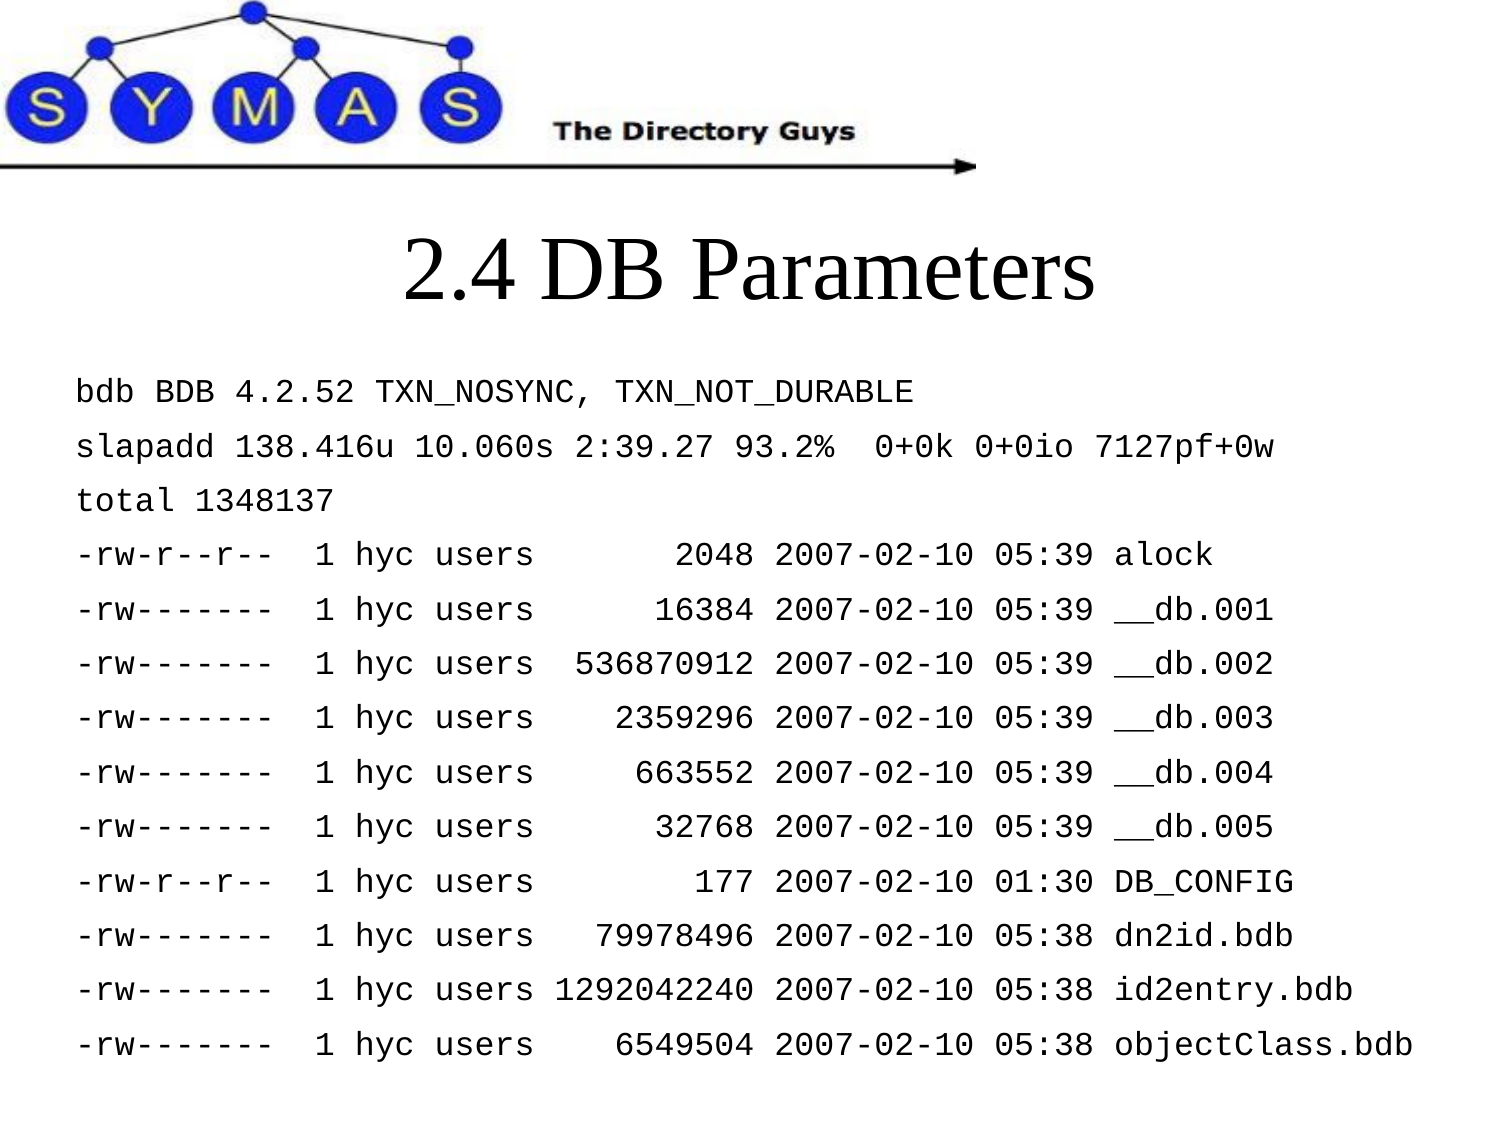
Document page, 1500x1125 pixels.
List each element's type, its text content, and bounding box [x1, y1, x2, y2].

picture [0, 0, 976, 188]
title 2.4 DB Parameters [112, 187, 1388, 351]
list bdb BDB 4.2.52 TXN_NOSYNC, TXN_NOT_DURABLE slapadd 138.416u 10.060s 2:39.27 93.2% 0+0k 0+0io 7127pf+0w total 1348137 -rw-r--r-- 1 hyc users 2048 2007-02-10 05:39 alock -rw------- 1 hyc users 16384 2007-02-10 05:39 __db.001 -rw------- 1 hyc users 536870912 2007-02-10 05:39 __db.002 -rw------- 1 hyc users 2359296 2007-02-10 05:39 __db.003 -rw------- 1 hyc users 663552 2007-02-10 05:39 __db.004 -rw------- 1 hyc users 32768 2007-02-10 05:39 __db.005 -rw-r--r-- 1 hyc users 177 2007-02-10 01:30 DB_CONFIG -rw------- 1 hyc users 79978496 2007-02-10 05:38 dn2id.bdb -rw------- 1 hyc users 1292042240 2007-02-10 05:38 id2entry.bdb -rw------- 1 hyc users 6549504 2007-02-10 05:38 objectClass.bdb [75, 374, 1426, 1051]
